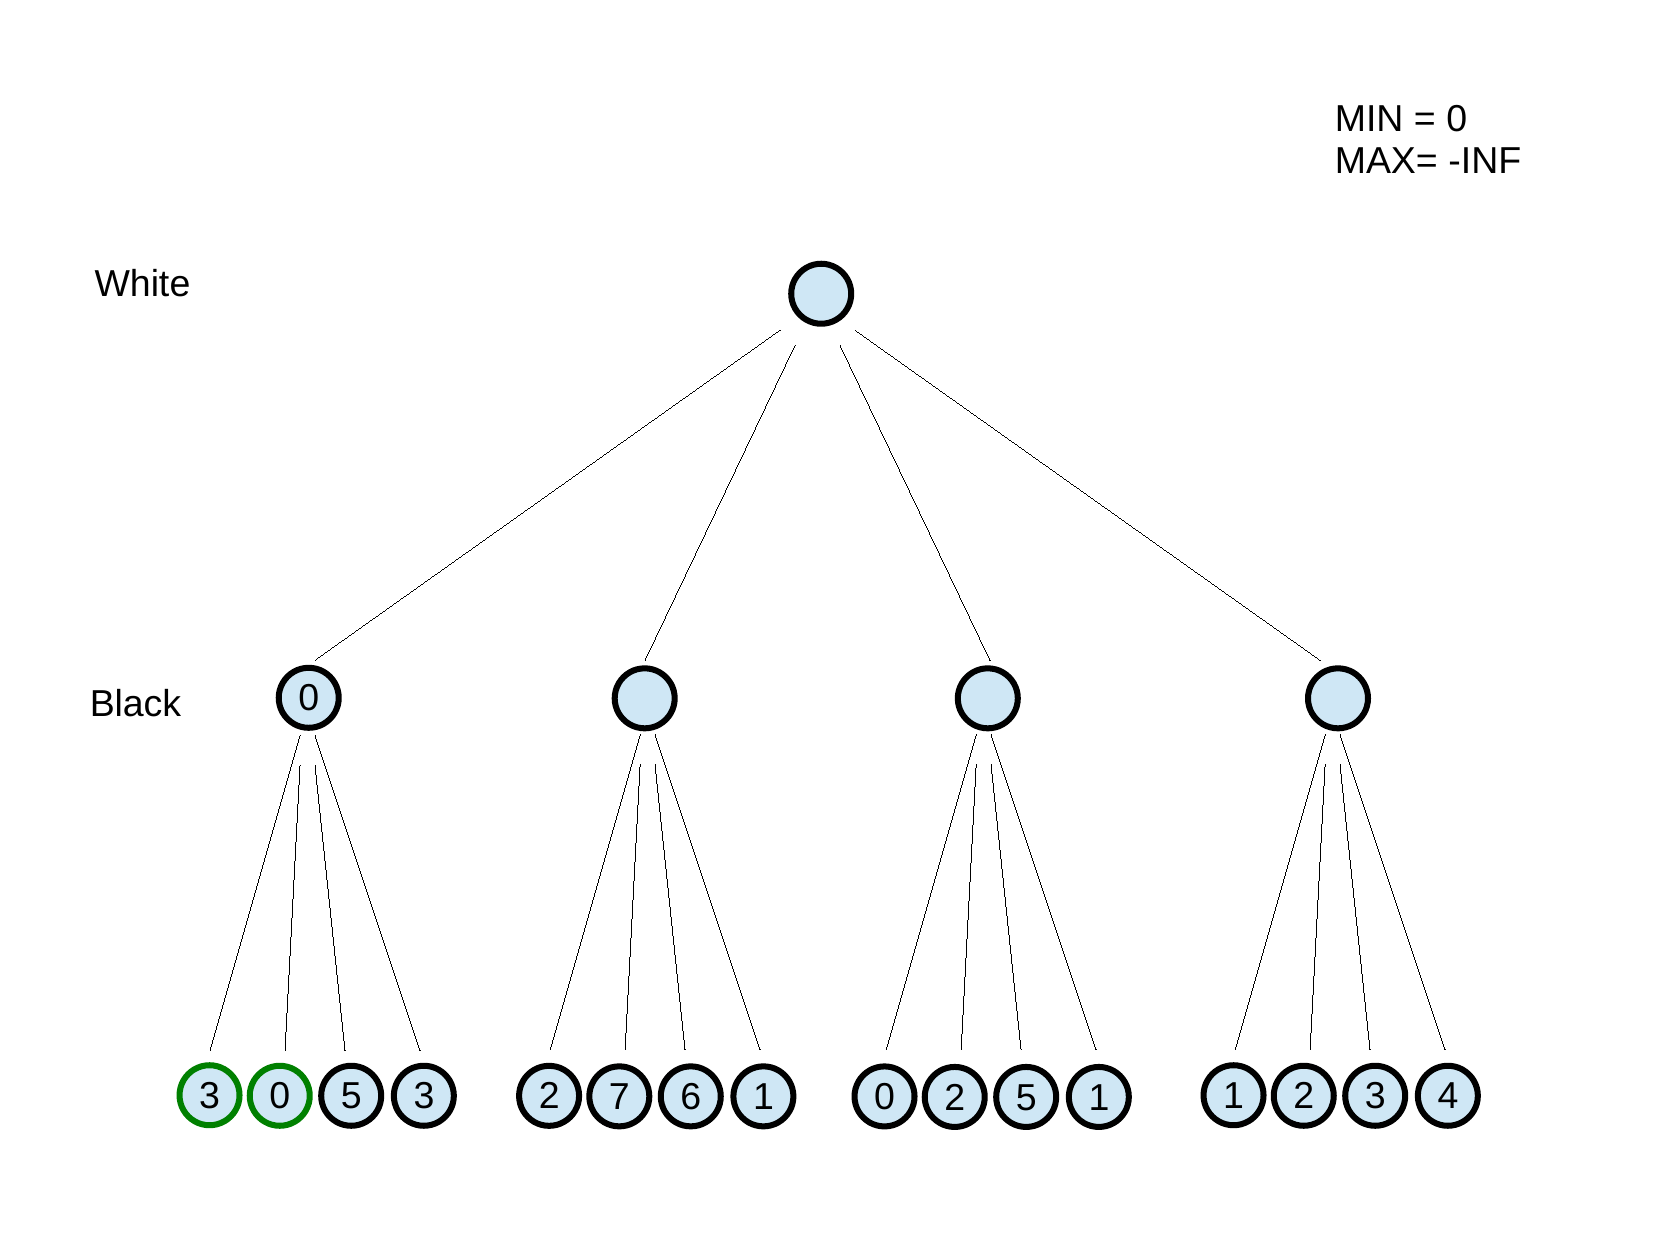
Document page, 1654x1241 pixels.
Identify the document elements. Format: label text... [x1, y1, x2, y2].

text_box [791, 263, 852, 324]
text_box 0 [278, 667, 339, 728]
text_box 0 [249, 1065, 310, 1126]
text_box [614, 668, 675, 729]
text_box 1 [1203, 1065, 1264, 1126]
text_box 1 [733, 1066, 794, 1127]
text_box Black [75, 675, 197, 732]
text_box 2 [519, 1065, 580, 1126]
text_box 0 [854, 1066, 915, 1127]
text_box 1 [1068, 1066, 1129, 1127]
text_box White [79, 255, 206, 312]
text_box 4 [1417, 1065, 1478, 1126]
text_box 6 [660, 1066, 721, 1127]
text_box [957, 668, 1018, 729]
text_box MIN = 0 MAX= -INF [1320, 90, 1537, 189]
text_box 3 [179, 1065, 240, 1126]
text_box 5 [996, 1066, 1057, 1127]
text_box 3 [393, 1065, 454, 1126]
text_box 7 [589, 1066, 650, 1127]
text_box 3 [1345, 1065, 1406, 1126]
text_box [1308, 668, 1369, 729]
text_box 5 [321, 1065, 382, 1126]
text_box 2 [924, 1066, 985, 1127]
text_box 2 [1273, 1065, 1334, 1126]
